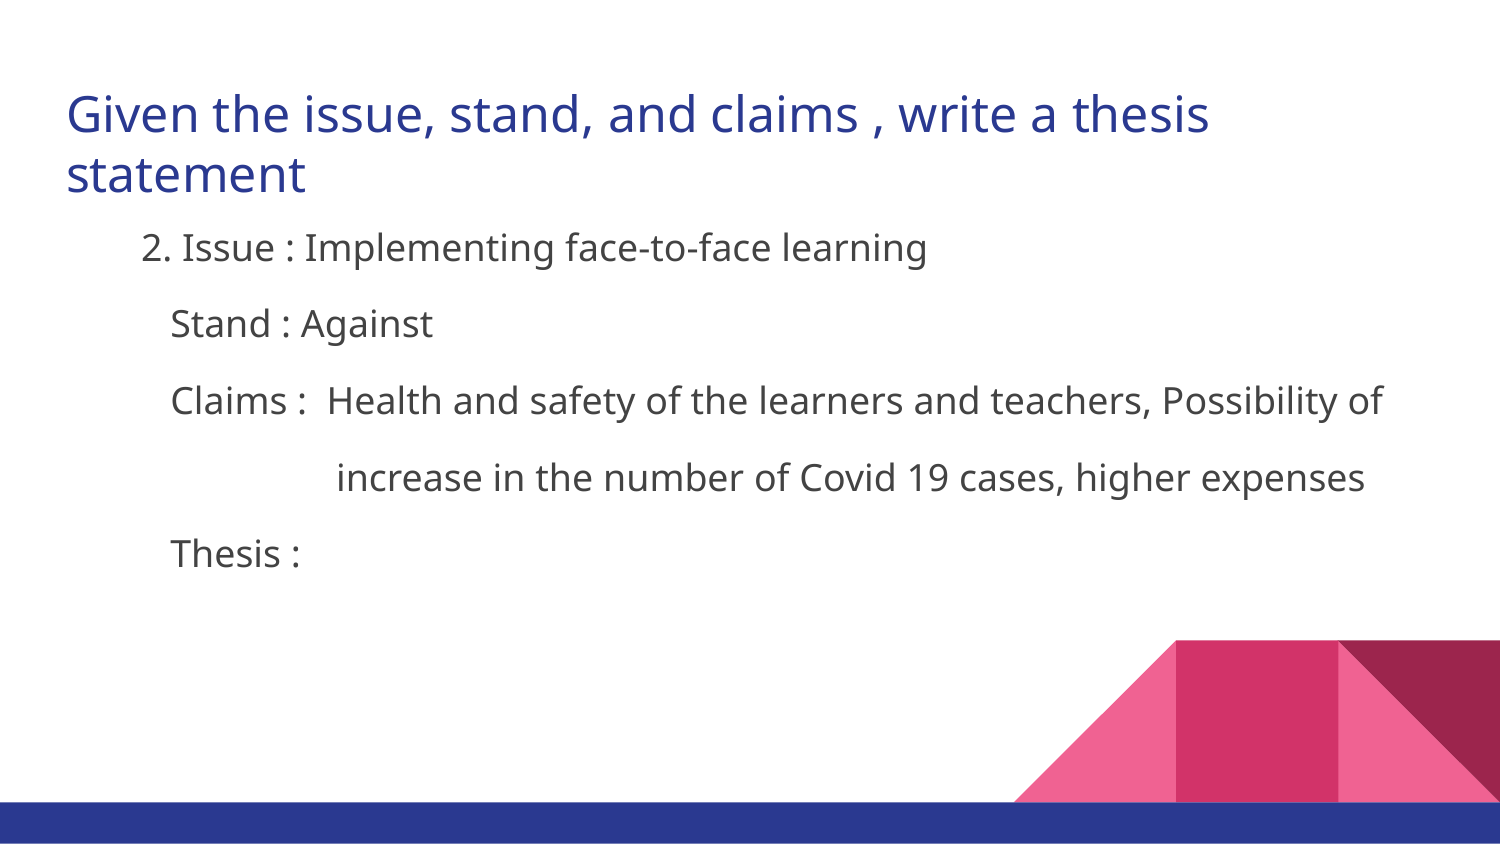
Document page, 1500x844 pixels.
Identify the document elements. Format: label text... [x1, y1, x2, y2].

title Given the issue, stand, and claims , write a thesis statement [51, 67, 1449, 167]
list 2. Issue : Implementing face-to-face learning Stand : Against Claims : Health and safety of the learners and teachers, Possibility of increase in the number of Covid 19 cases, higher expenses Thesis : [51, 201, 1449, 750]
